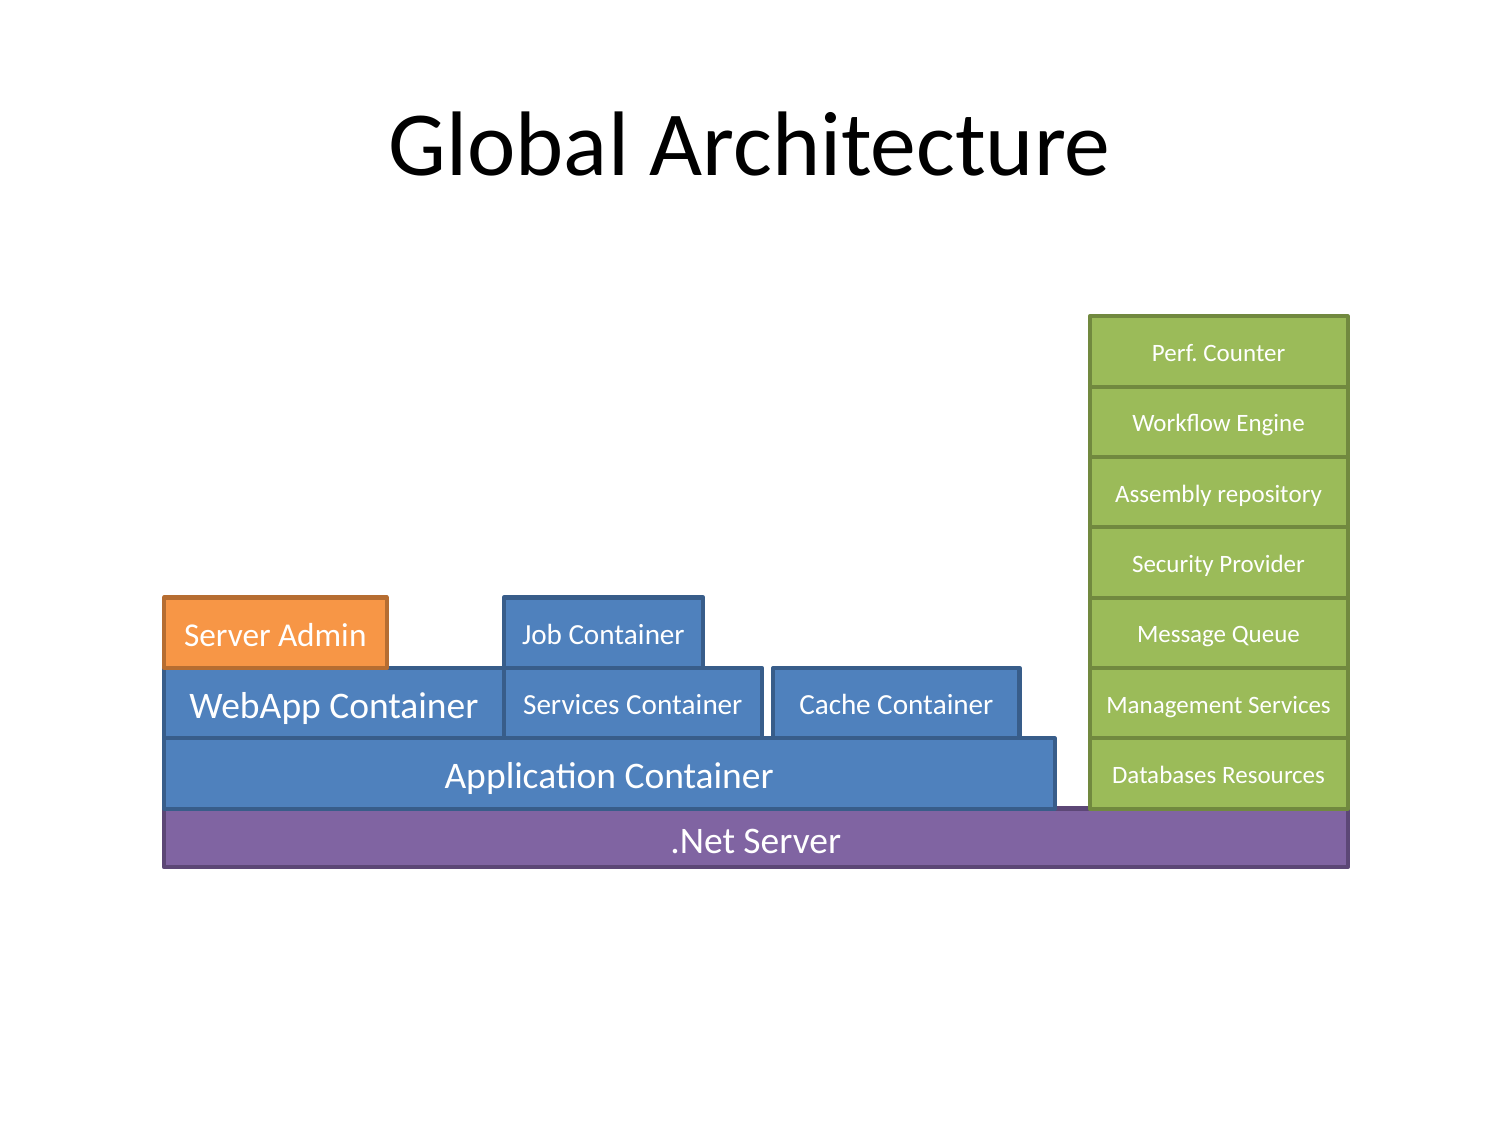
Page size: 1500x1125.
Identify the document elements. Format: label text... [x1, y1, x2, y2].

text_box Message Queue [1090, 598, 1348, 668]
text_box Cache Container [773, 668, 1020, 738]
text_box WebApp Container [164, 668, 504, 738]
text_box Perf. Counter [1090, 316, 1348, 387]
text_box Databases Resources [1090, 738, 1348, 809]
text_box Server Admin [164, 598, 387, 668]
title Global Architecture [75, 45, 1426, 233]
text_box Services Container [504, 668, 762, 738]
text_box Job Container [504, 598, 703, 668]
text_box .Net Server [164, 809, 1348, 867]
text_box Assembly repository [1090, 457, 1348, 527]
text_box Workflow Engine [1090, 387, 1348, 457]
text_box Security Provider [1090, 527, 1348, 598]
text_box Management Services [1090, 668, 1348, 738]
text_box Application Container [164, 738, 1055, 809]
